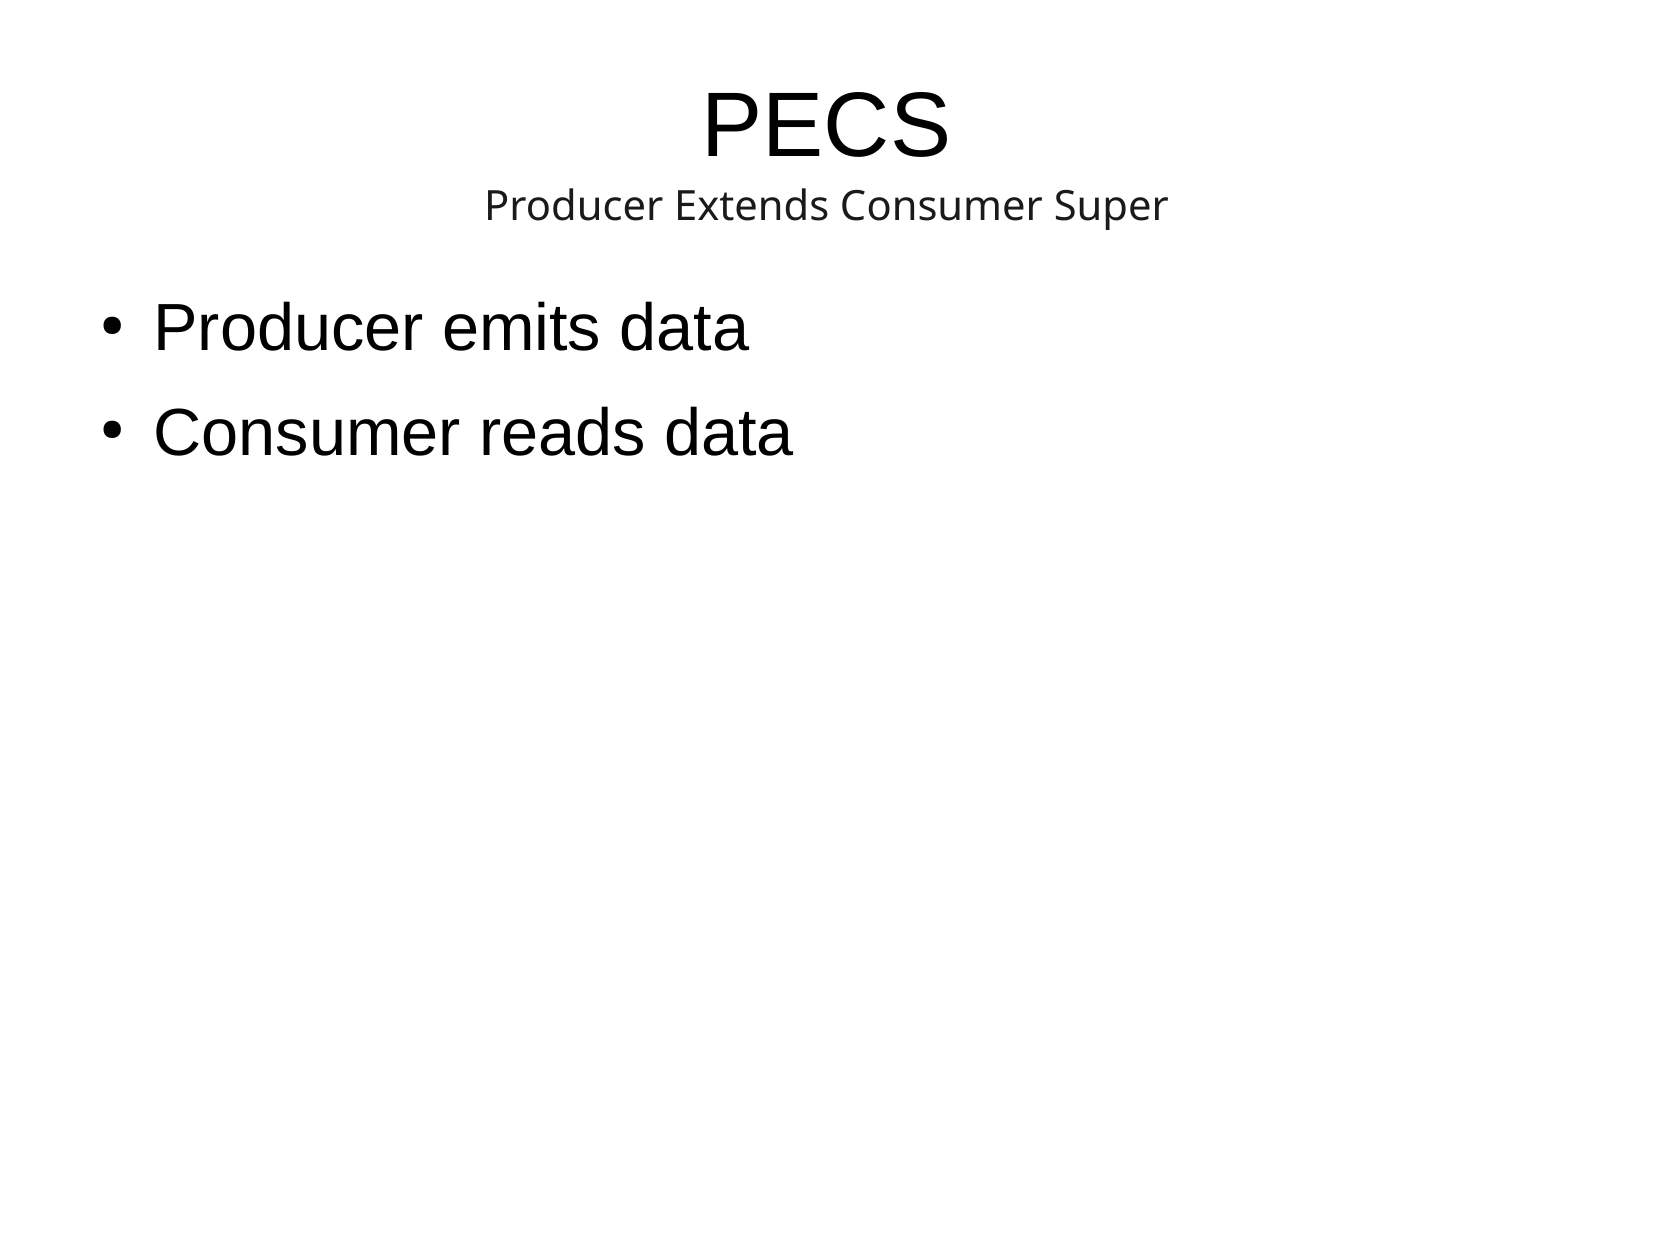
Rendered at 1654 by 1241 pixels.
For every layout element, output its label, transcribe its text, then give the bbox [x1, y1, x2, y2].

title PECS Producer Extends Consumer Super [82, 49, 1571, 257]
list Producer emits data Consumer reads data [82, 290, 1571, 1109]
